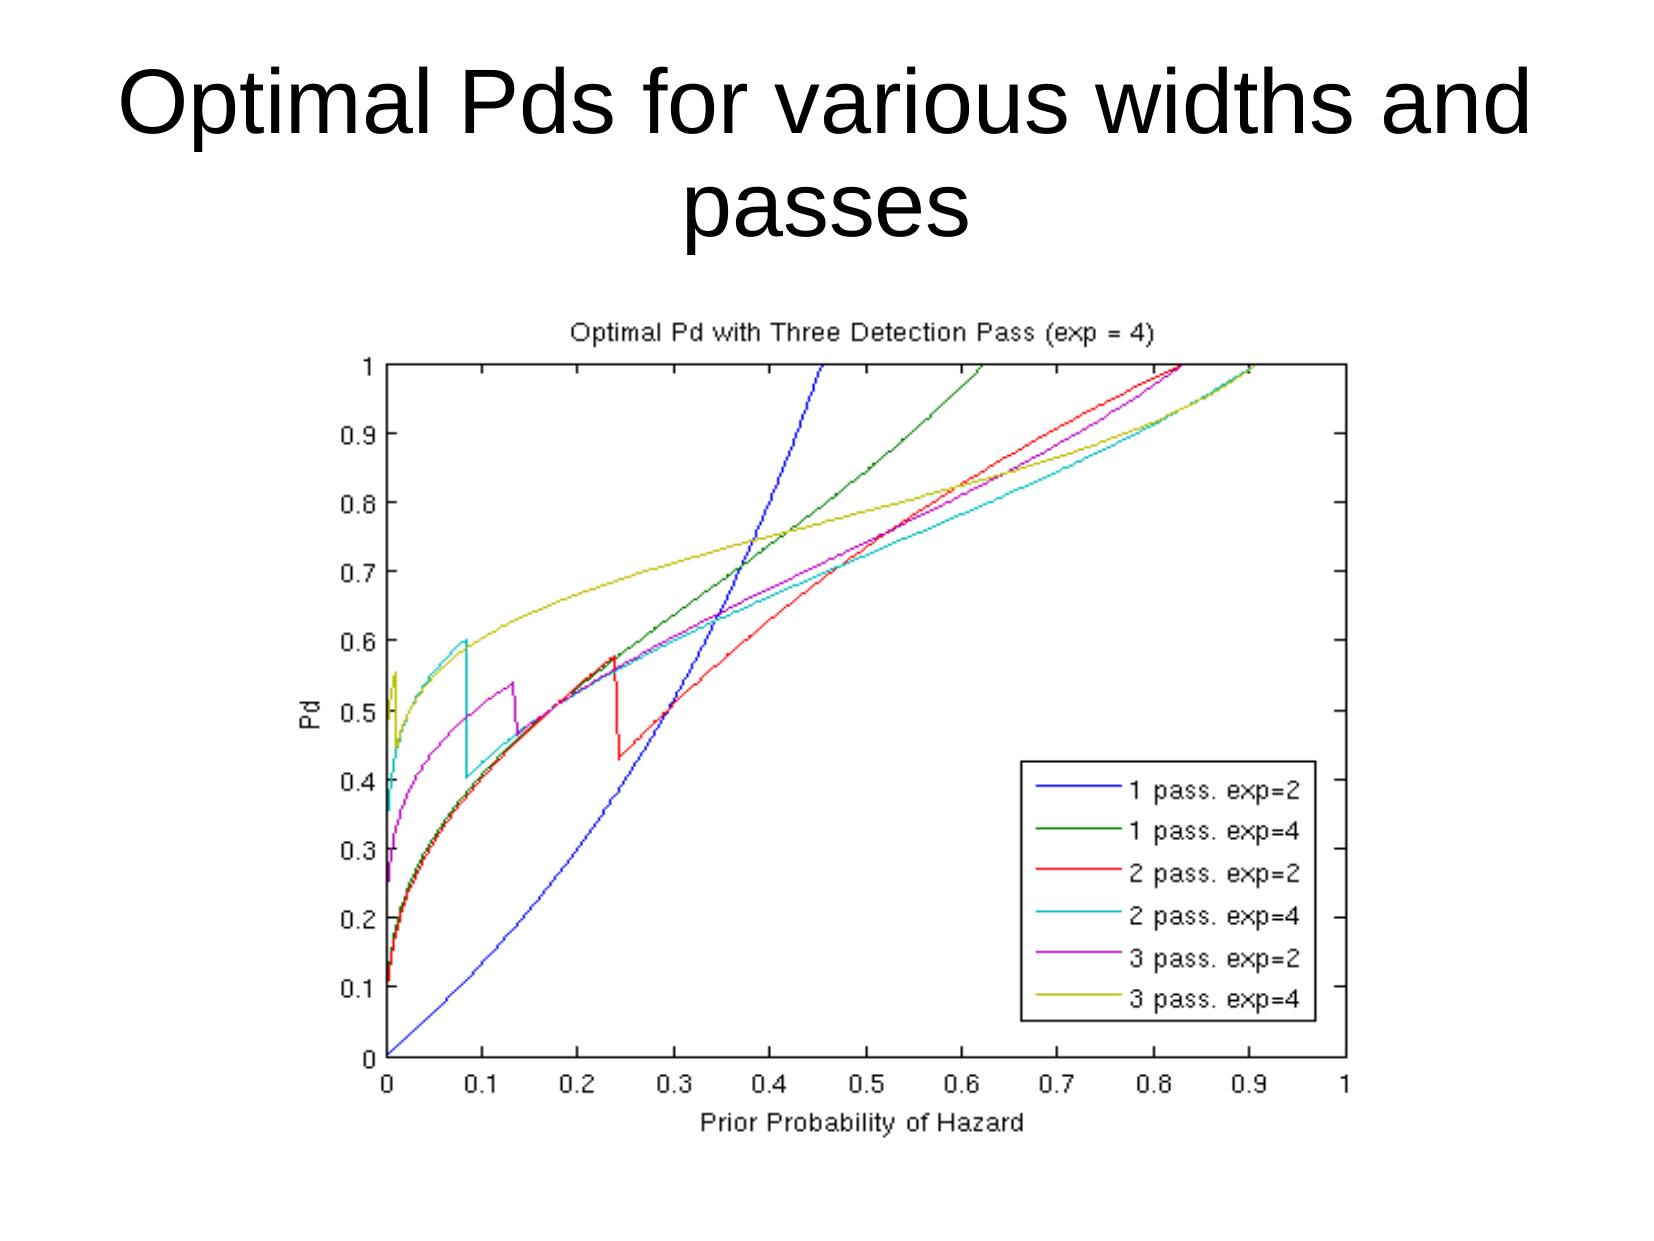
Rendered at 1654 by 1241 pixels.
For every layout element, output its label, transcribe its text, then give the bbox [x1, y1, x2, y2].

title Optimal Pds for various widths and passes [82, 50, 1571, 256]
picture [225, 299, 1463, 1150]
